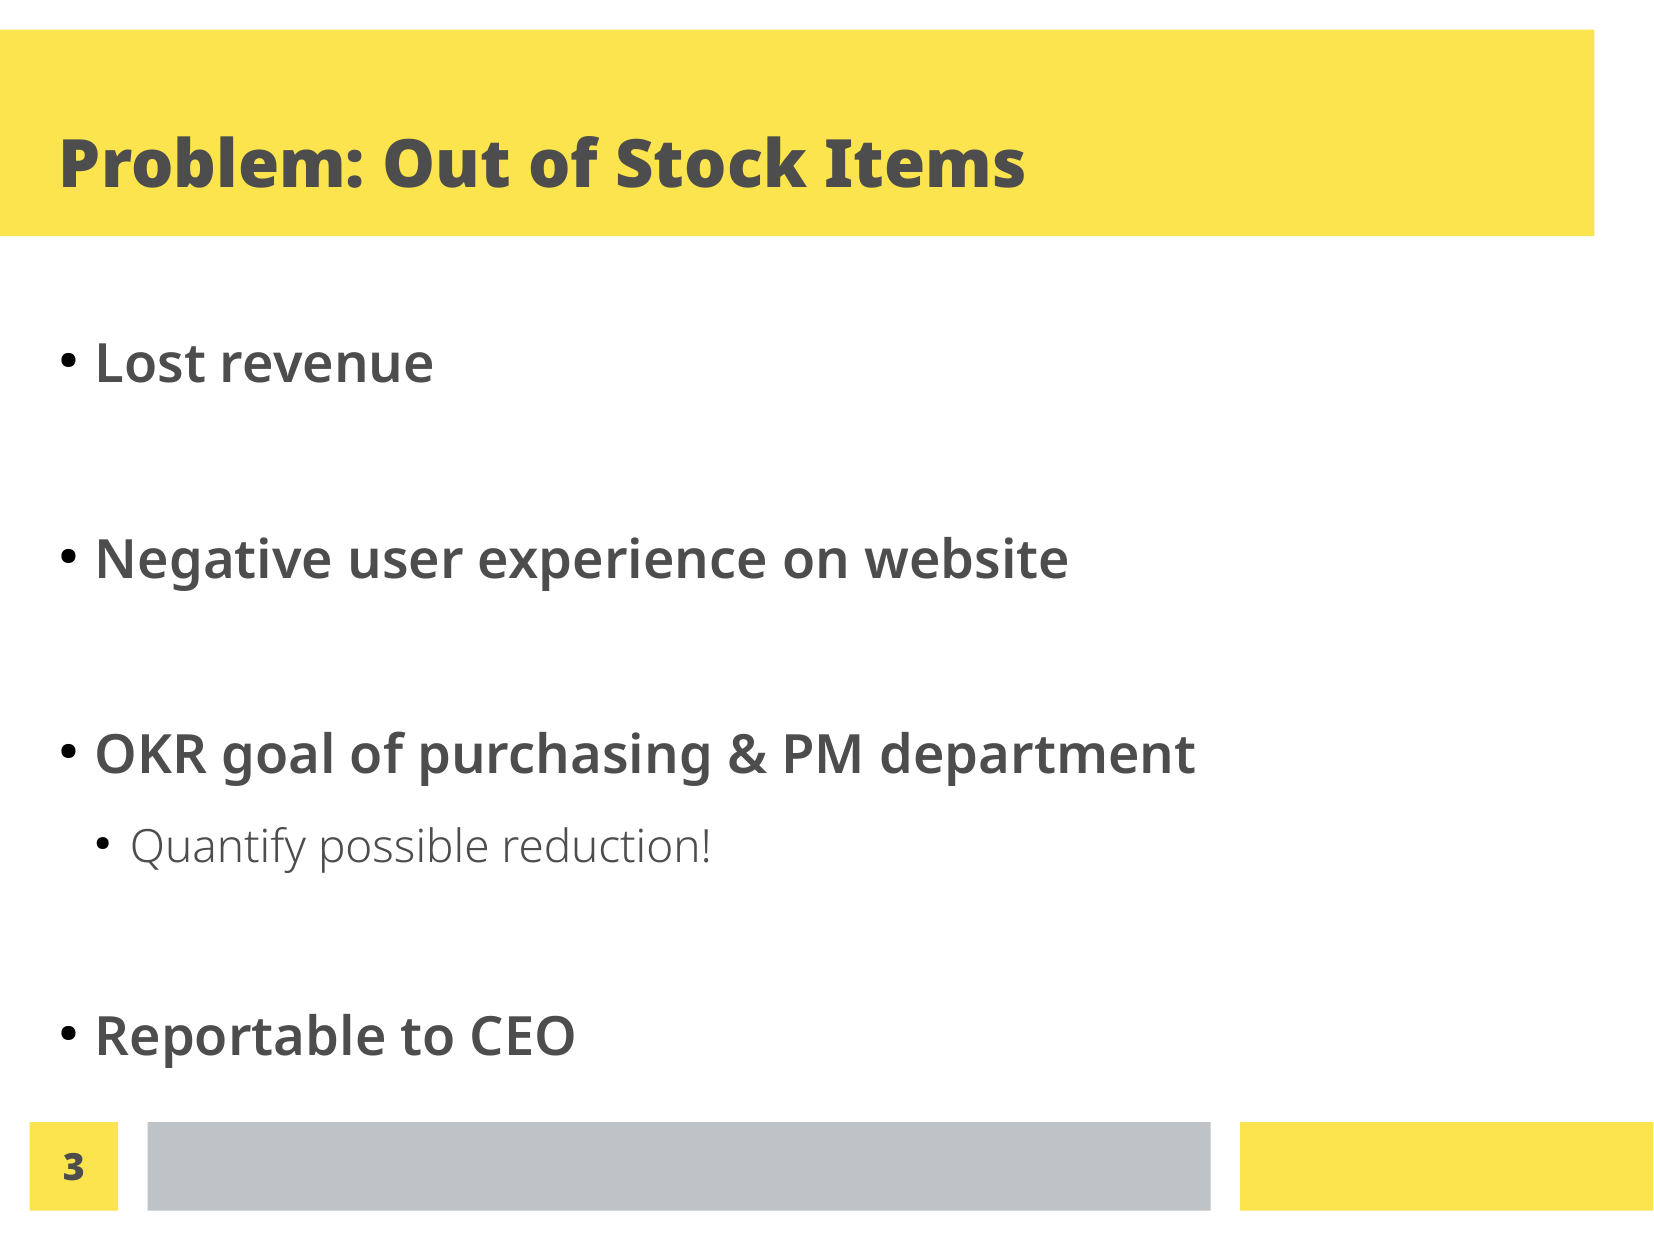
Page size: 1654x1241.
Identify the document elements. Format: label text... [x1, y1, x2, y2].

title Problem: Out of Stock Items [59, 59, 1595, 207]
list Lost revenue Negative user experience on website OKR goal of purchasing & PM department Quantify possible reduction! Reportable to CEO [59, 324, 1565, 1093]
